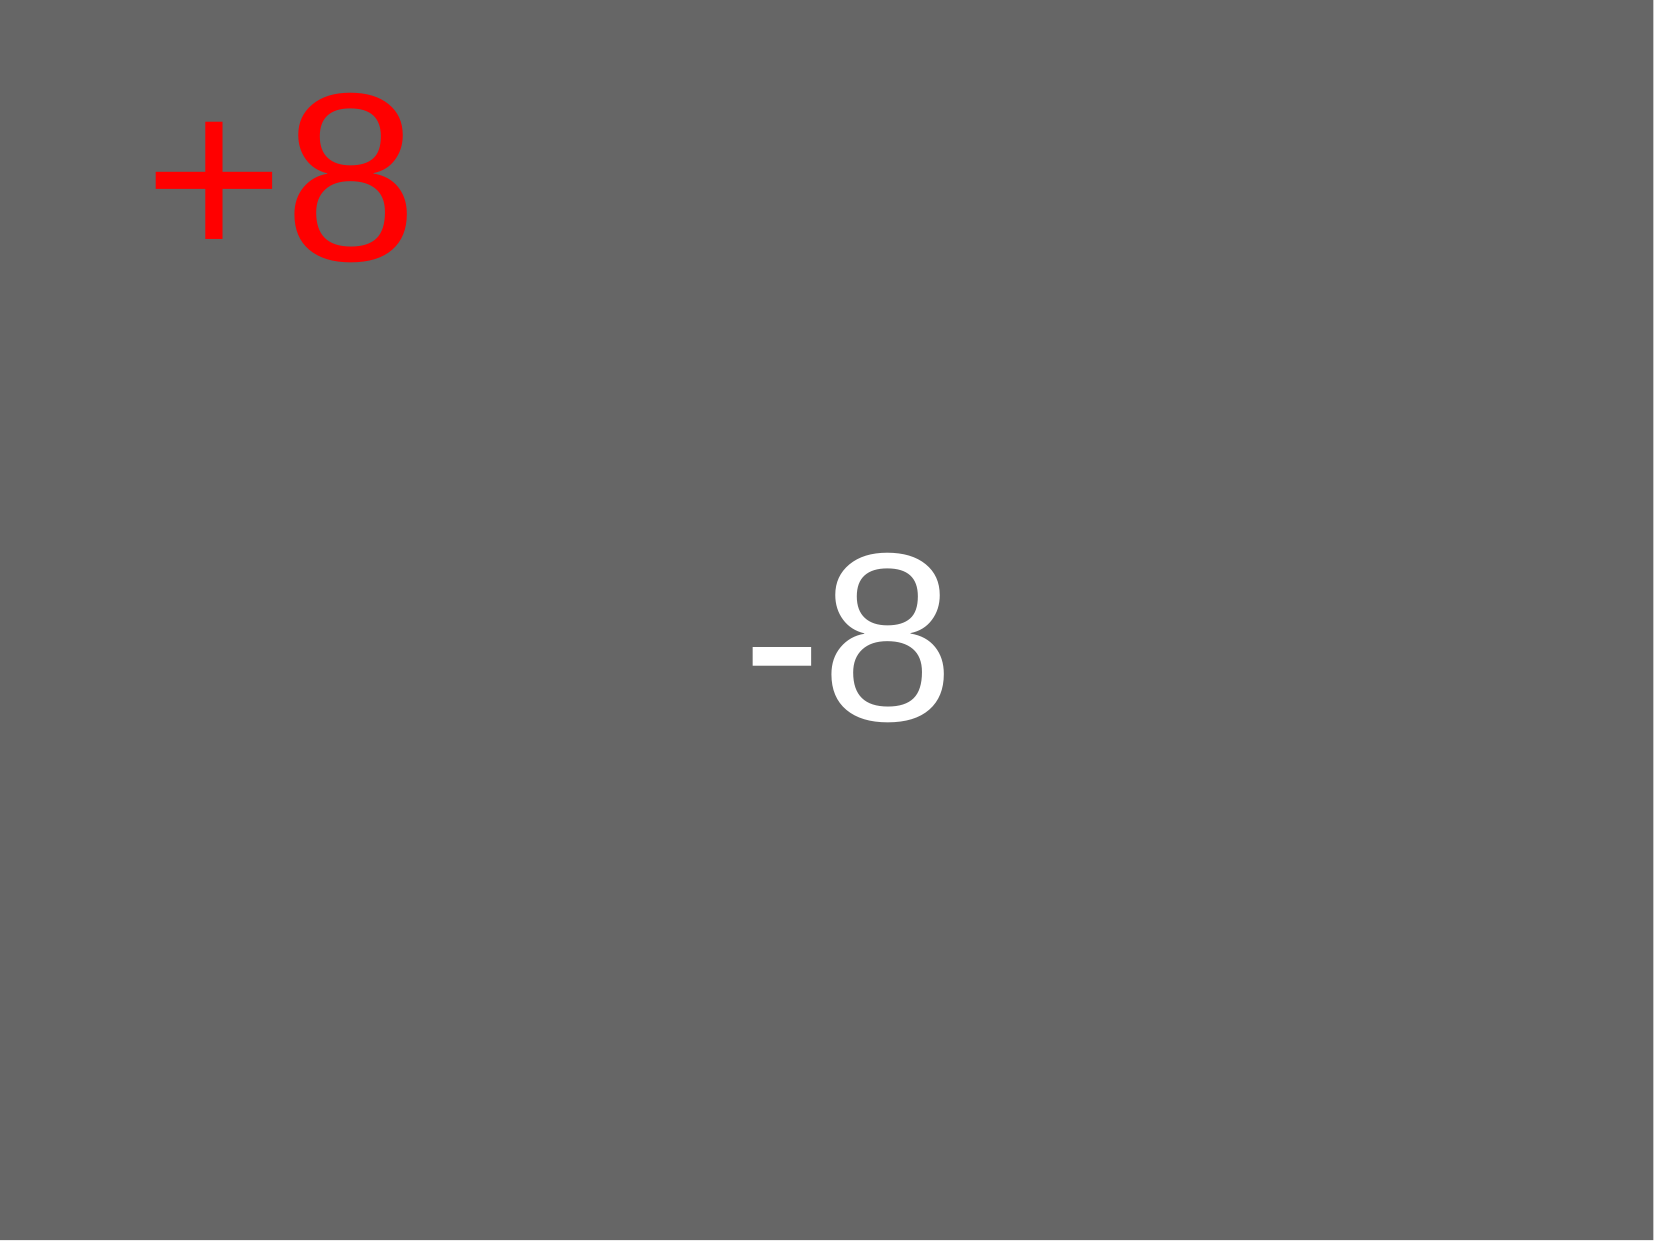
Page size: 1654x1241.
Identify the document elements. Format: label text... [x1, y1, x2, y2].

text_box -8 [727, 496, 1063, 779]
text_box [0, 0, 1654, 1241]
text_box +8 [129, 36, 466, 319]
